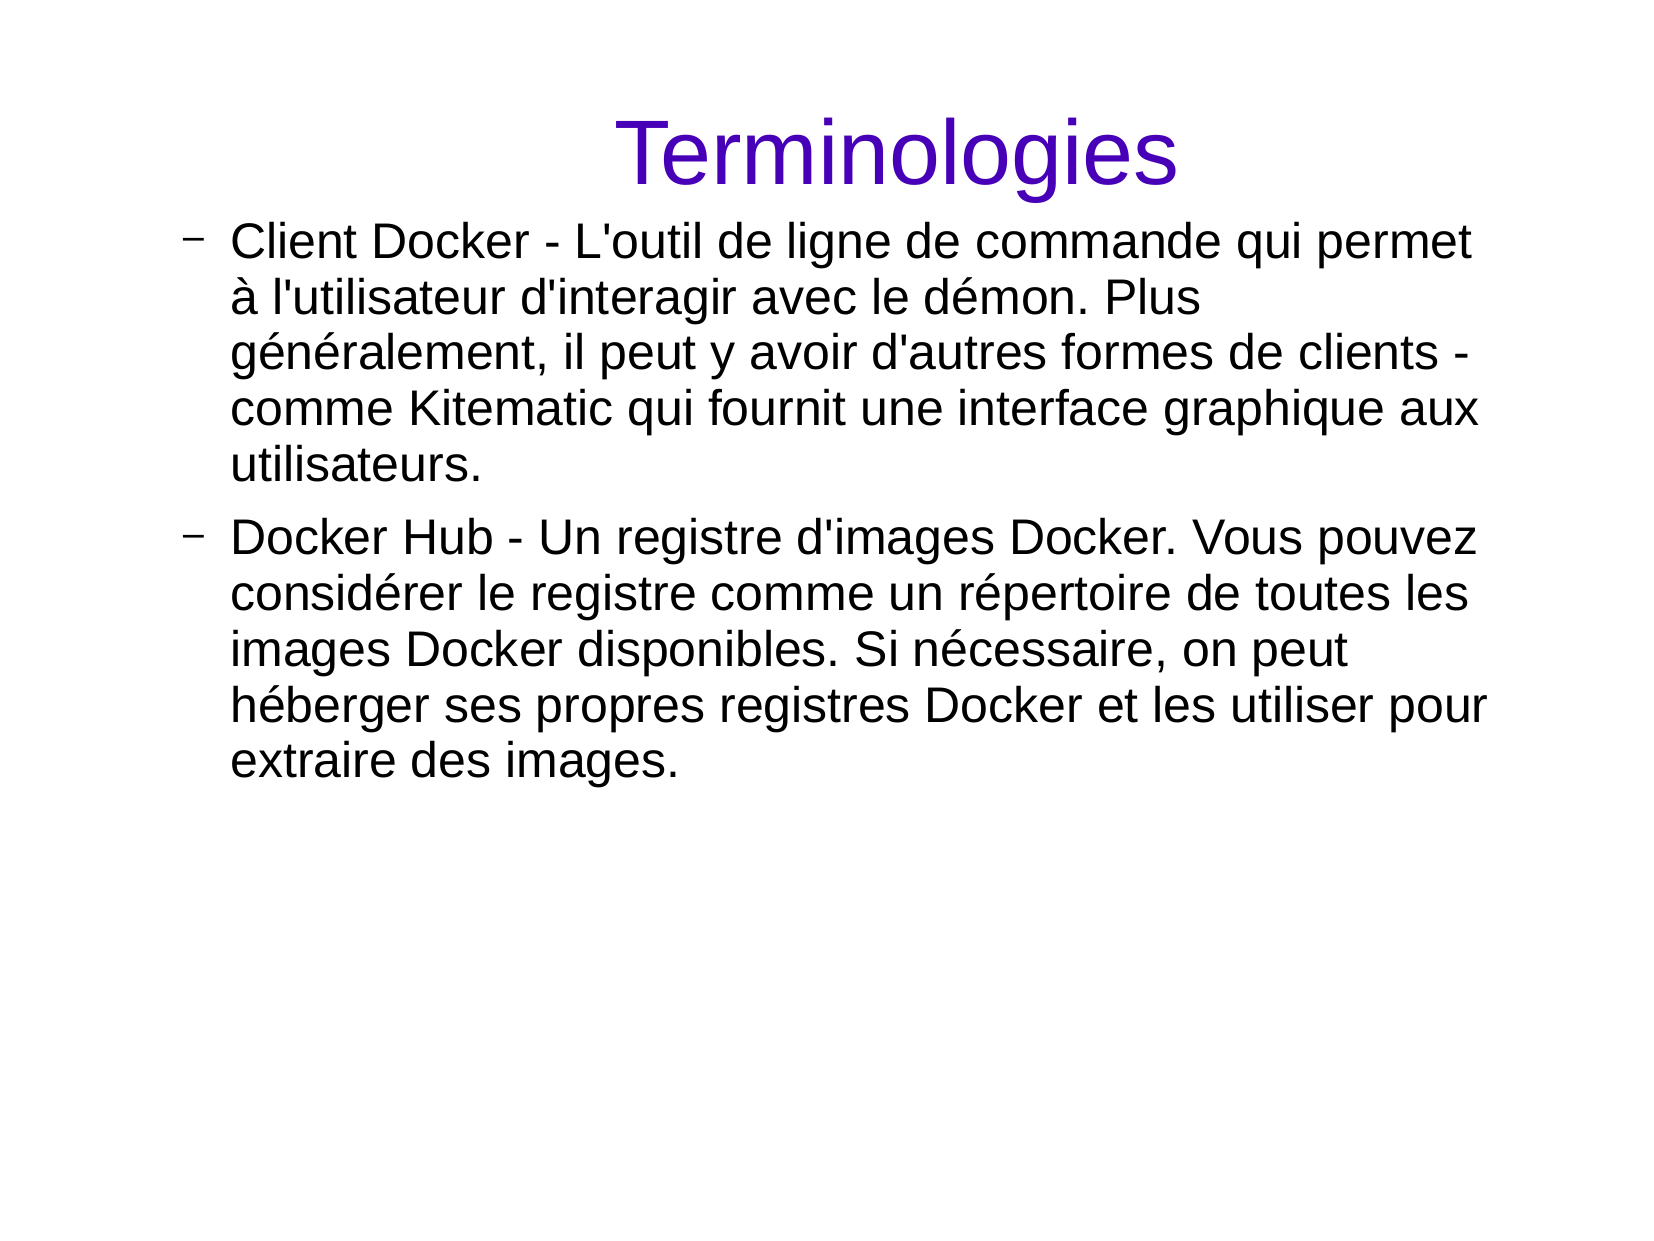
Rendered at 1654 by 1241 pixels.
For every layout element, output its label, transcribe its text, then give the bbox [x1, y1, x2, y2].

title Terminologies [82, 49, 1571, 257]
list Client Docker - L'outil de ligne de commande qui permet à l'utilisateur d'interagir avec le démon. Plus généralement, il peut y avoir d'autres formes de clients - comme Kitematic qui fournit une interface graphique aux utilisateurs. Docker Hub - Un registre d'images Docker. Vous pouvez considérer le registre comme un répertoire de toutes les images Docker disponibles. Si nécessaire, on peut héberger ses propres registres Docker et les utiliser pour extraire des images. [17, 213, 1506, 933]
